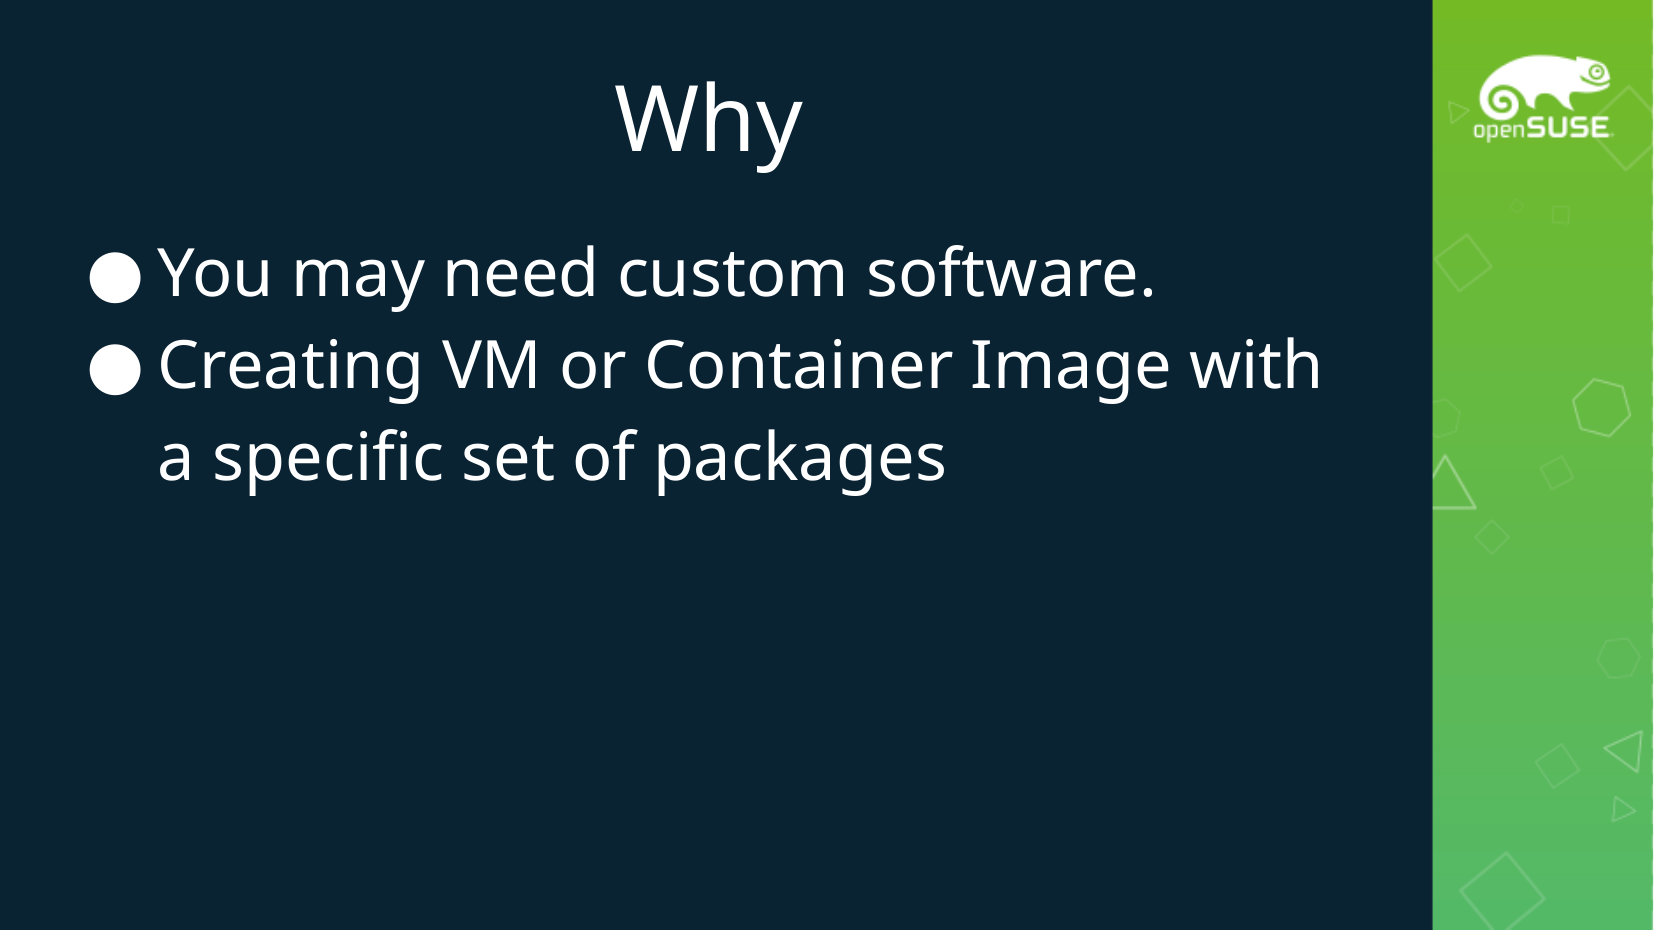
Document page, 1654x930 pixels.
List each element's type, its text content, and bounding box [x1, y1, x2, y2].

title Why [82, 37, 1335, 193]
picture [0, 0, 1654, 930]
list You may need custom software. Creating VM or Container Image with a specific set of packages [82, 217, 1335, 887]
